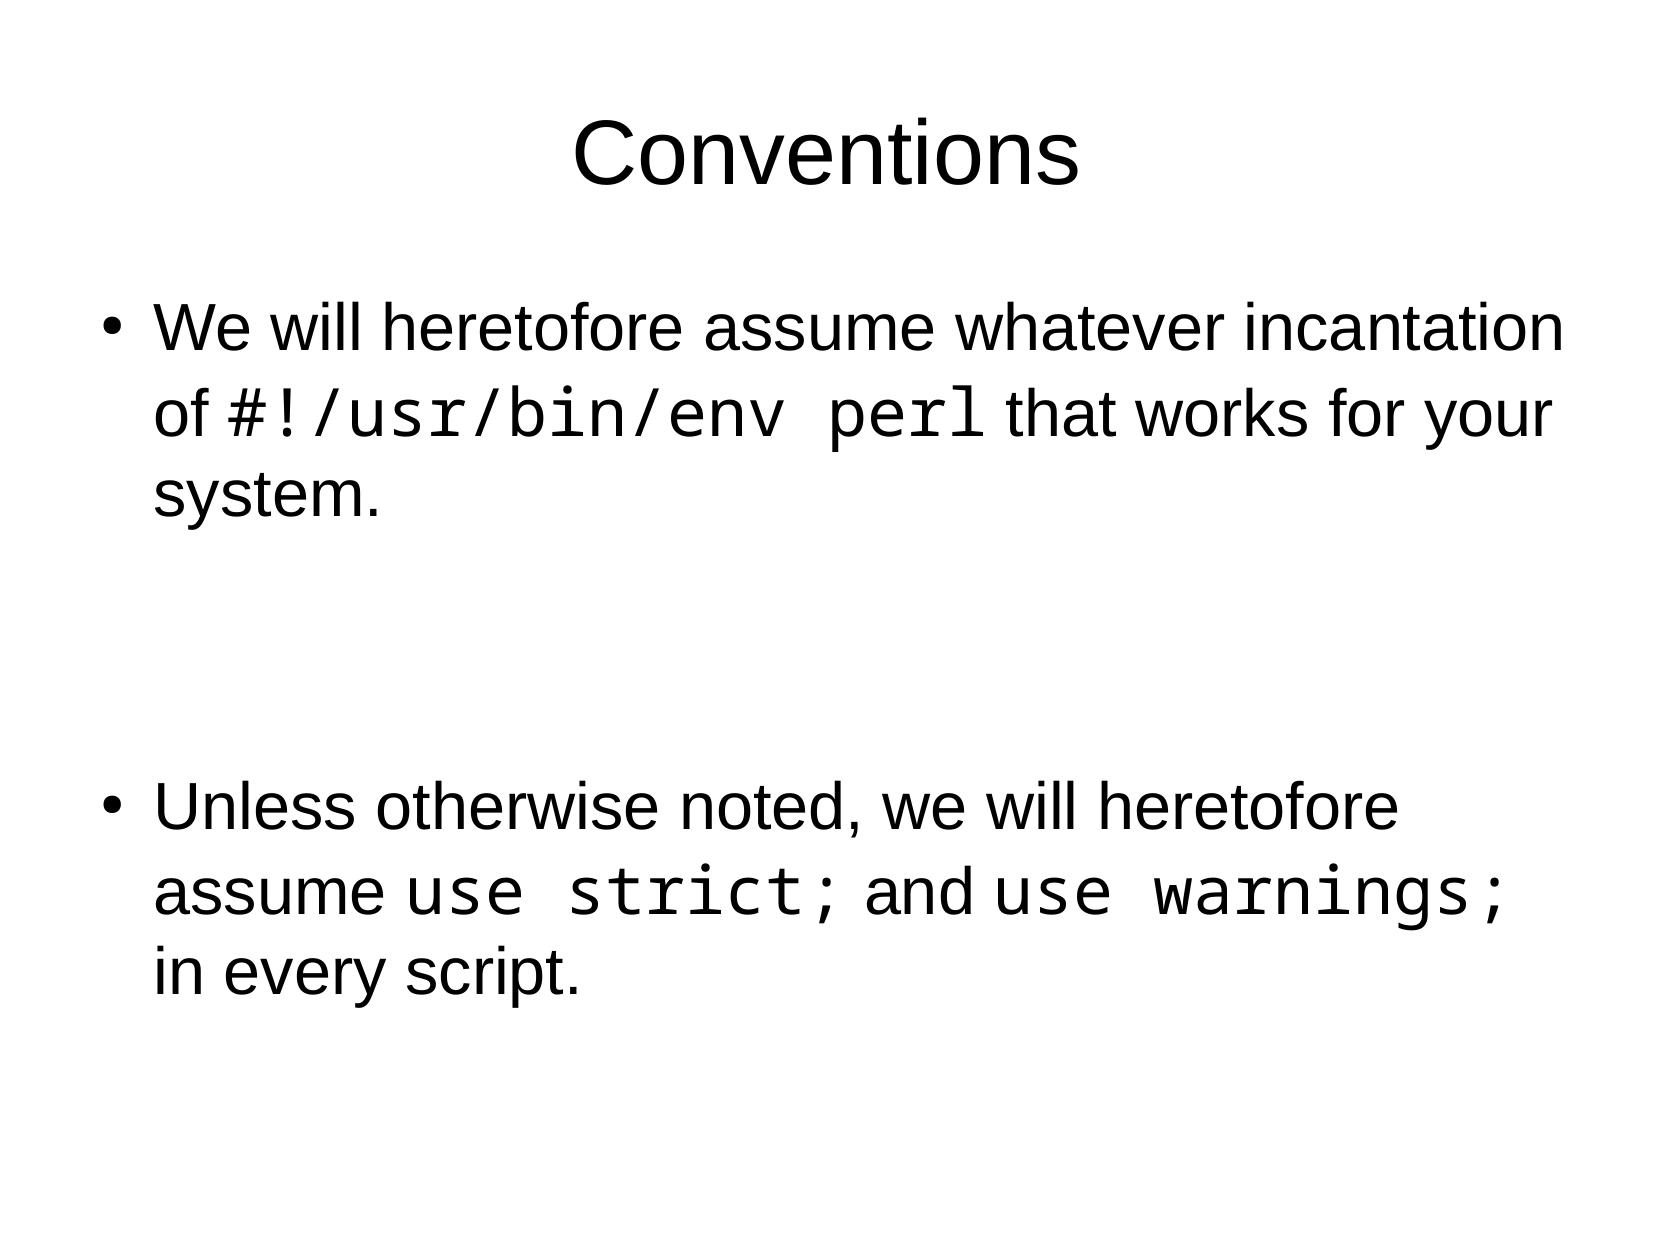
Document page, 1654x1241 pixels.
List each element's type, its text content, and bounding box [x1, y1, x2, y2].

list We will heretofore assume whatever incantation of #!/usr/bin/env perl that works for your system. Unless otherwise noted, we will heretofore assume use strict; and use warnings; in every script. [82, 290, 1571, 1010]
title Conventions [82, 49, 1571, 257]
